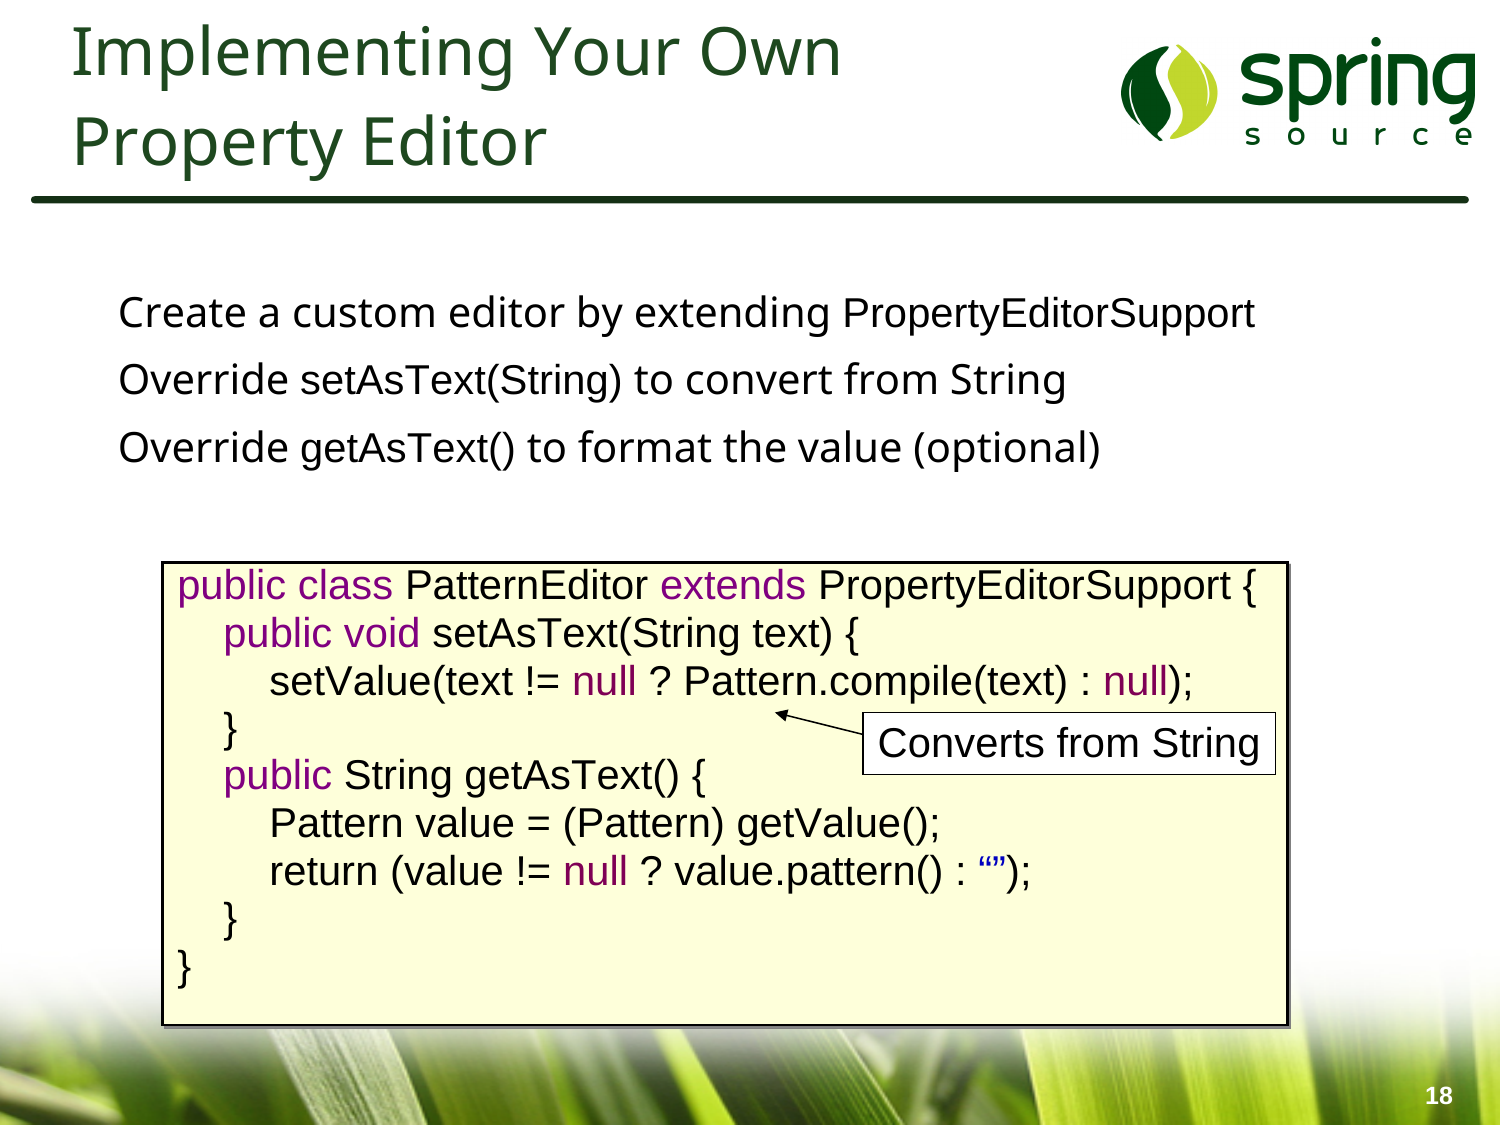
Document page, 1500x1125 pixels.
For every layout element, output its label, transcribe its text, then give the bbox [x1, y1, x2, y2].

text_box Converts from String [863, 712, 1276, 775]
list Create a custom editor by extending PropertyEditorSupport Override setAsText(String) to convert from String Override getAsText() to format the value (optional) [103, 275, 1394, 938]
picture [0, 944, 1500, 1125]
picture [1121, 37, 1475, 145]
text_box public class PatternEditor extends PropertyEditorSupport { public void setAsText(String text) { setValue(text != null ? Pattern.compile(text) : null); } public String getAsText() { Pattern value = (Pattern) getValue(); return (value != null ? value.pattern() : “”); } } [162, 562, 1288, 1026]
title Implementing Your Own Property Editor [56, 5, 1089, 184]
